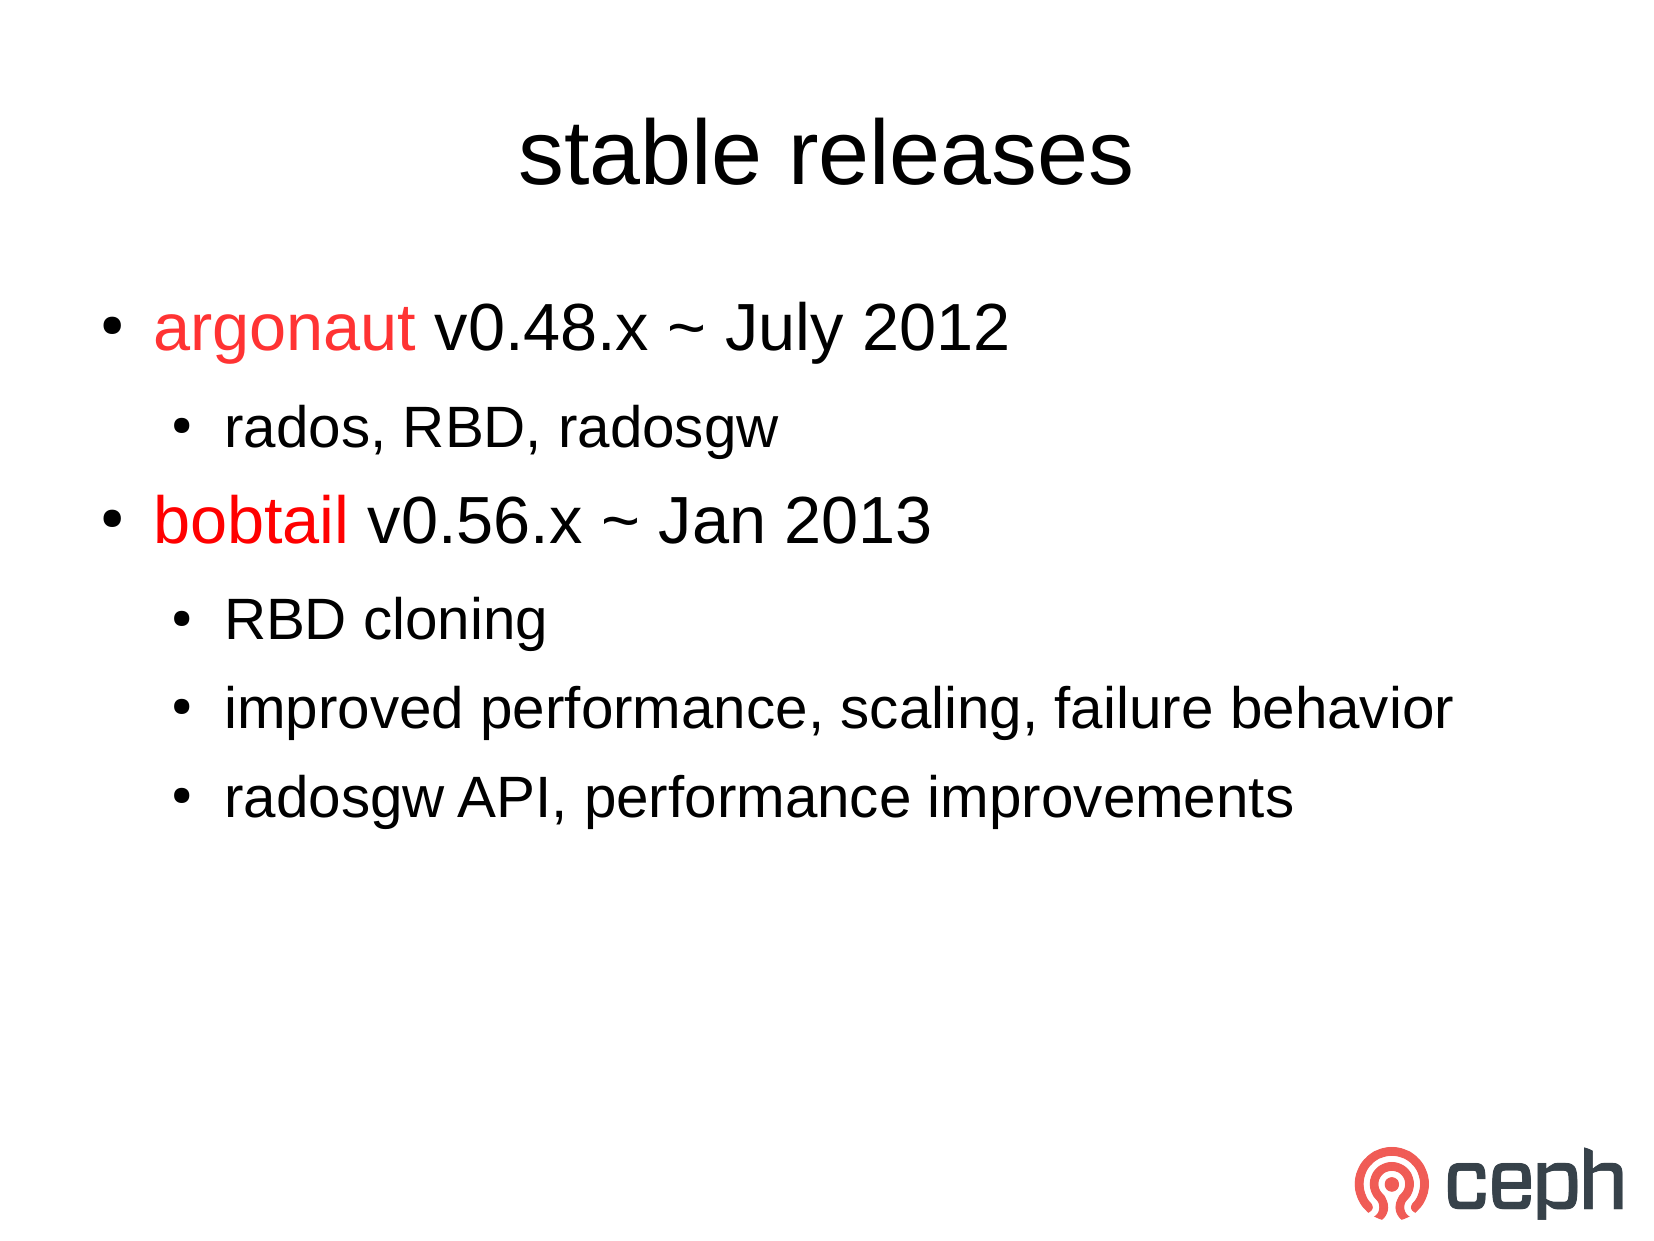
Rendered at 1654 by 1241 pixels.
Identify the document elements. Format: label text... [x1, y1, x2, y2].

picture [1308, 1100, 1654, 1241]
title stable releases [82, 49, 1571, 257]
list argonaut v0.48.x ~ July 2012 rados, RBD, radosgw bobtail v0.56.x ~ Jan 2013 RBD cloning improved performance, scaling, failure behavior radosgw API, performance improvements [82, 290, 1571, 1010]
